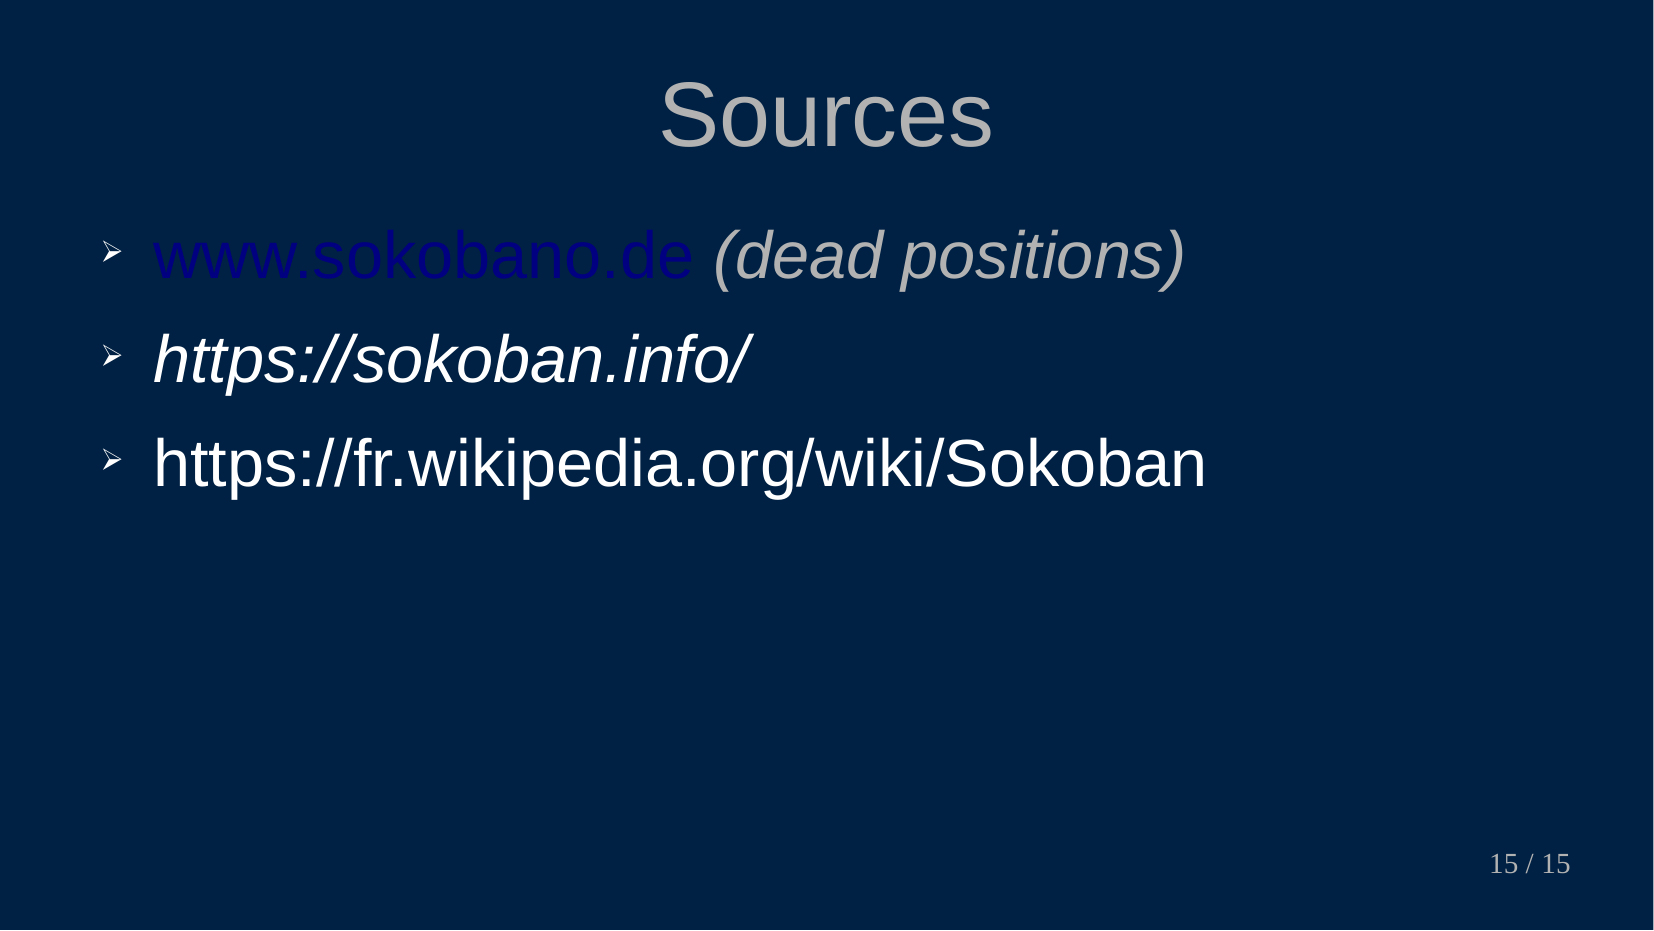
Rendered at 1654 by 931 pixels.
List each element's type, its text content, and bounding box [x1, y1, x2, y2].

list www.sokobano.de (dead positions) https://sokoban.info/ https://fr.wikipedia.org/wiki/Sokoban [82, 217, 1571, 758]
title Sources [82, 37, 1571, 193]
